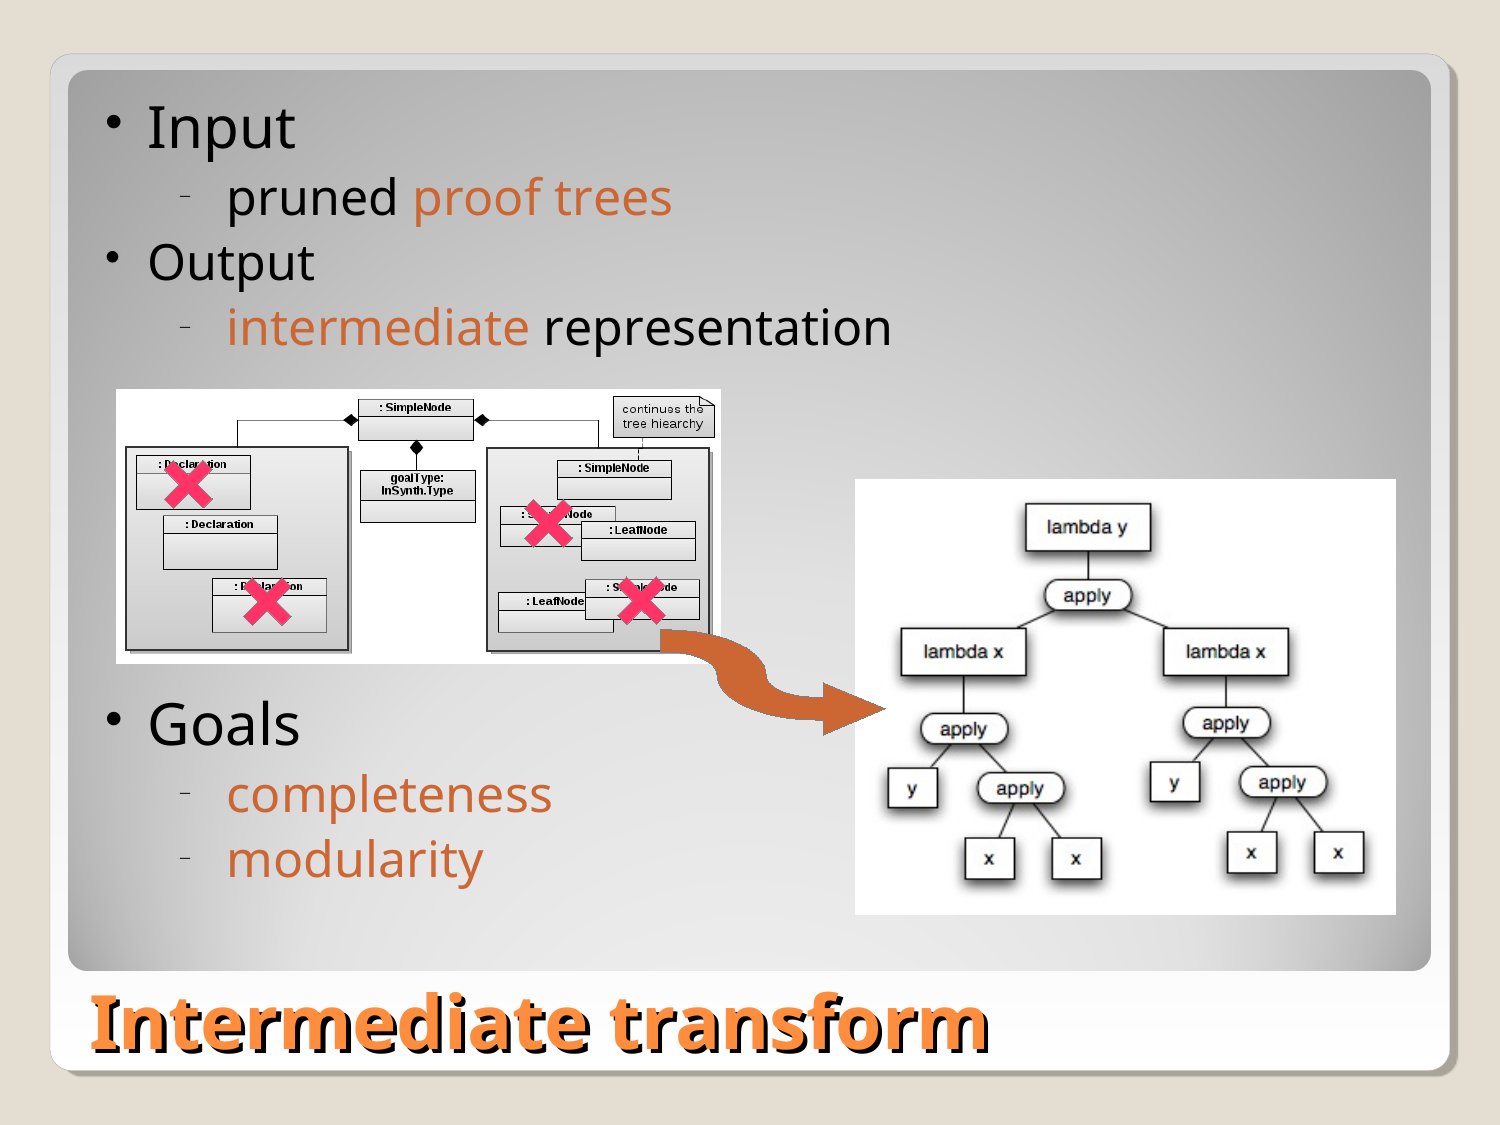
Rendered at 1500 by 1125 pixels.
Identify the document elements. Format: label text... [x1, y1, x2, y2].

text_box [524, 499, 573, 548]
text_box Intermediate transform [75, 987, 1418, 1073]
text_box [617, 576, 666, 625]
picture [67, 69, 1432, 972]
text_box [660, 629, 766, 671]
text_box Input pruned proof trees Output intermediate representation [75, 75, 1418, 671]
picture [855, 479, 1396, 671]
picture [116, 389, 721, 664]
text_box [164, 460, 213, 509]
text_box Goals completeness modularity [75, 671, 1418, 987]
text_box [243, 577, 292, 626]
